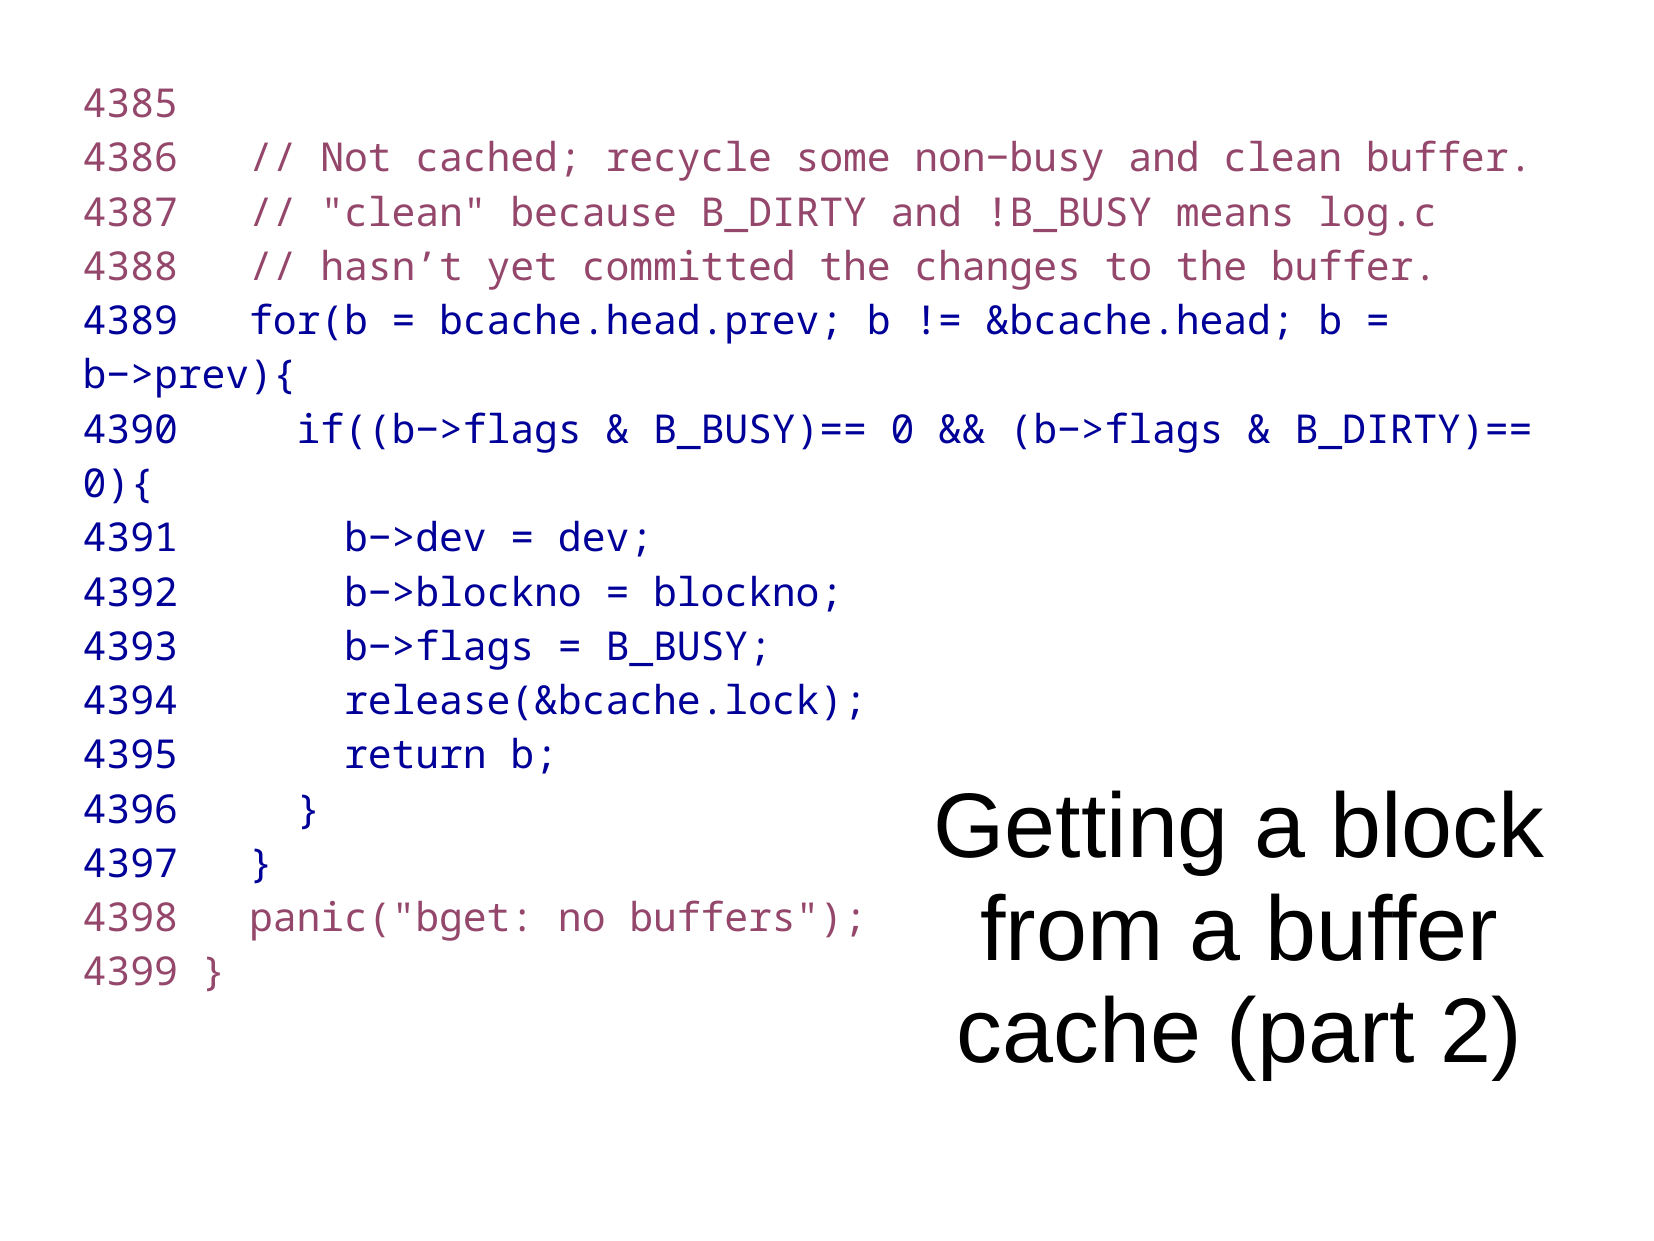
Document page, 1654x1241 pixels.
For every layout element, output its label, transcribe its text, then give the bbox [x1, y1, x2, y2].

list 4385 4386 // Not cached; recycle some non−busy and clean buffer. 4387 // "clean" because B_DIRTY and !B_BUSY means log.c 4388 // hasn’t yet committed the changes to the buffer. 4389 for(b = bcache.head.prev; b != &bcache.head; b = b−>prev){ 4390 if((b−>flags & B_BUSY)== 0 && (b−>flags & B_DIRTY)== 0){ 4391 b−>dev = dev; 4392 b−>blockno = blockno; 4393 b−>flags = B_BUSY; 4394 release(&bcache.lock); 4395 return b; 4396 } 4397 } 4398 panic("bget: no buffers"); 4399 } [82, 75, 1571, 1010]
title Getting a block from a buffer cache (part 2) [904, 774, 1576, 1083]
